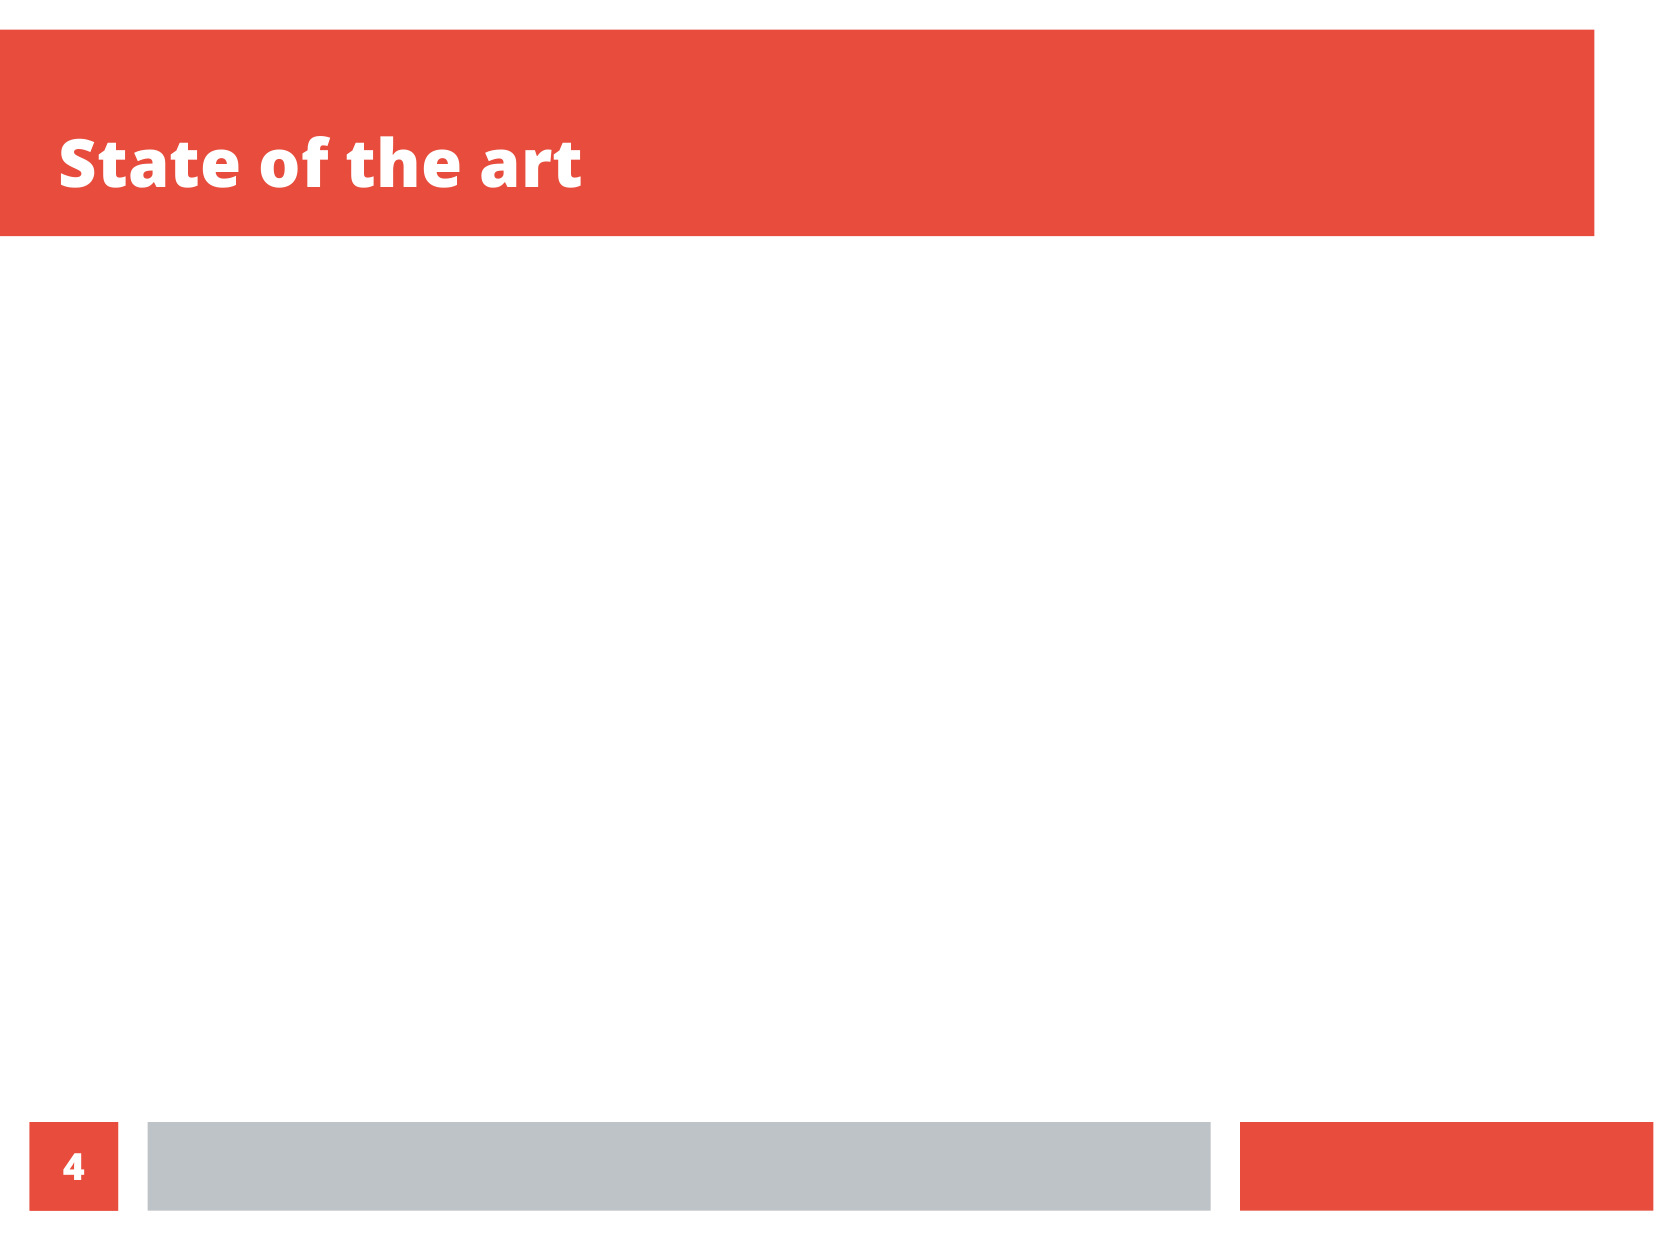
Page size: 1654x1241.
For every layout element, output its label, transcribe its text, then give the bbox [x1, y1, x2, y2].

title State of the art [59, 59, 1595, 207]
